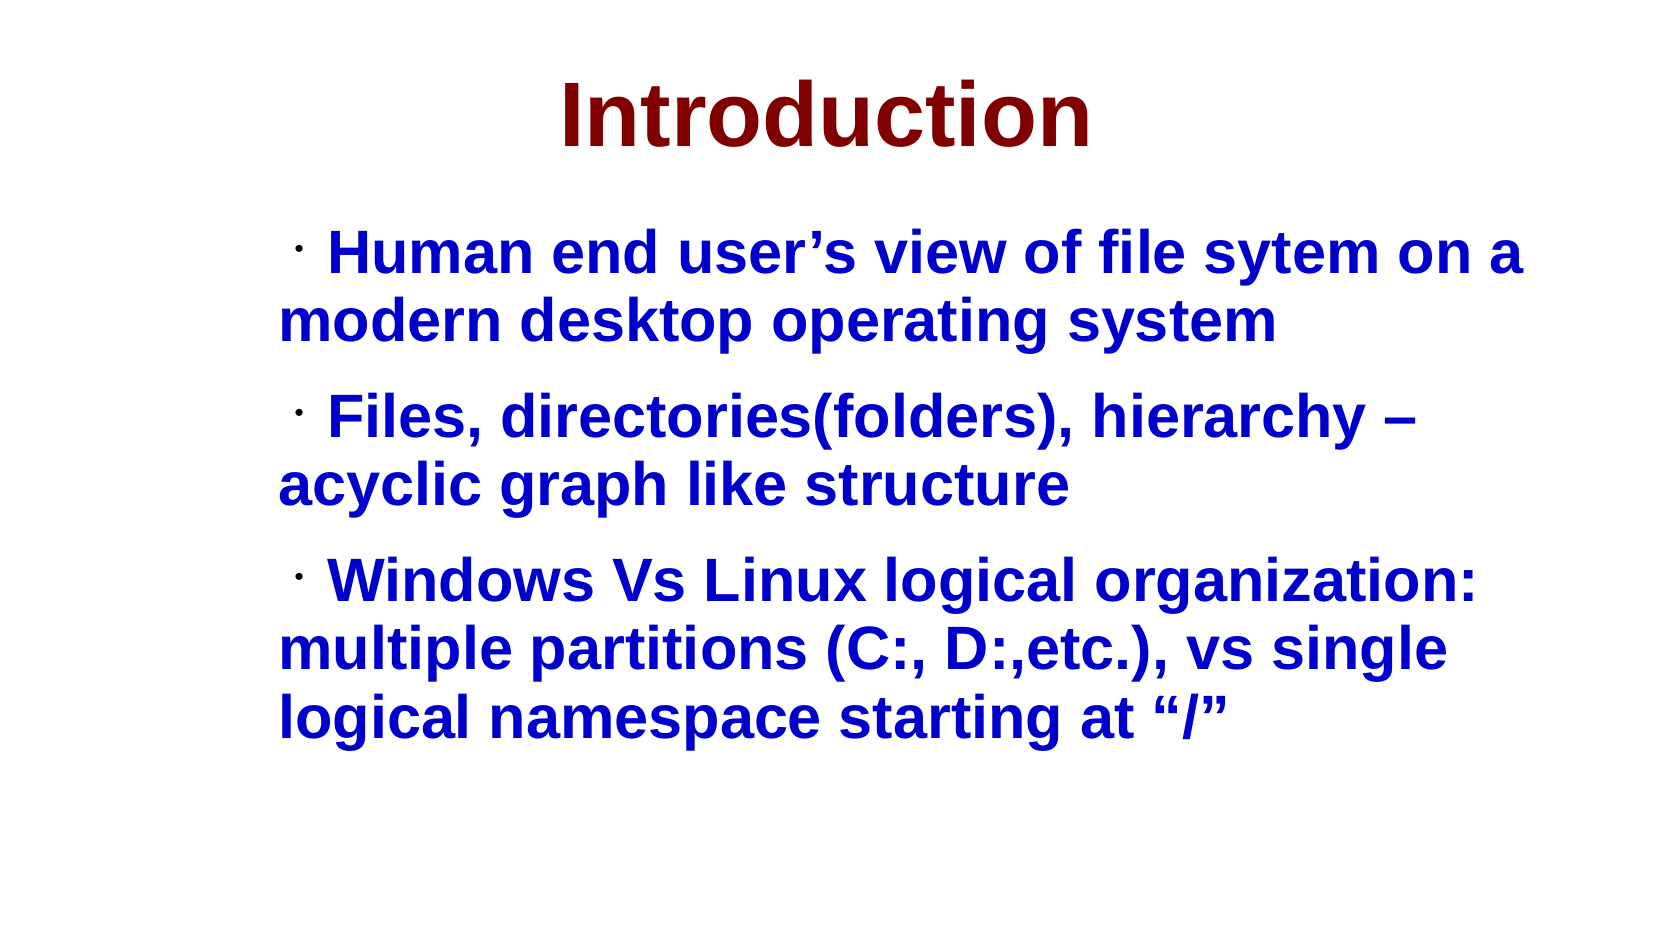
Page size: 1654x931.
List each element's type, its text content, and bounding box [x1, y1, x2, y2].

title Introduction [82, 37, 1571, 193]
list Human end user’s view of file sytem on a modern desktop operating system Files, directories(folders), hierarchy – acyclic graph like structure Windows Vs Linux logical organization: multiple partitions (C:, D:,etc.), vs single logical namespace starting at “/” [82, 217, 1571, 757]
